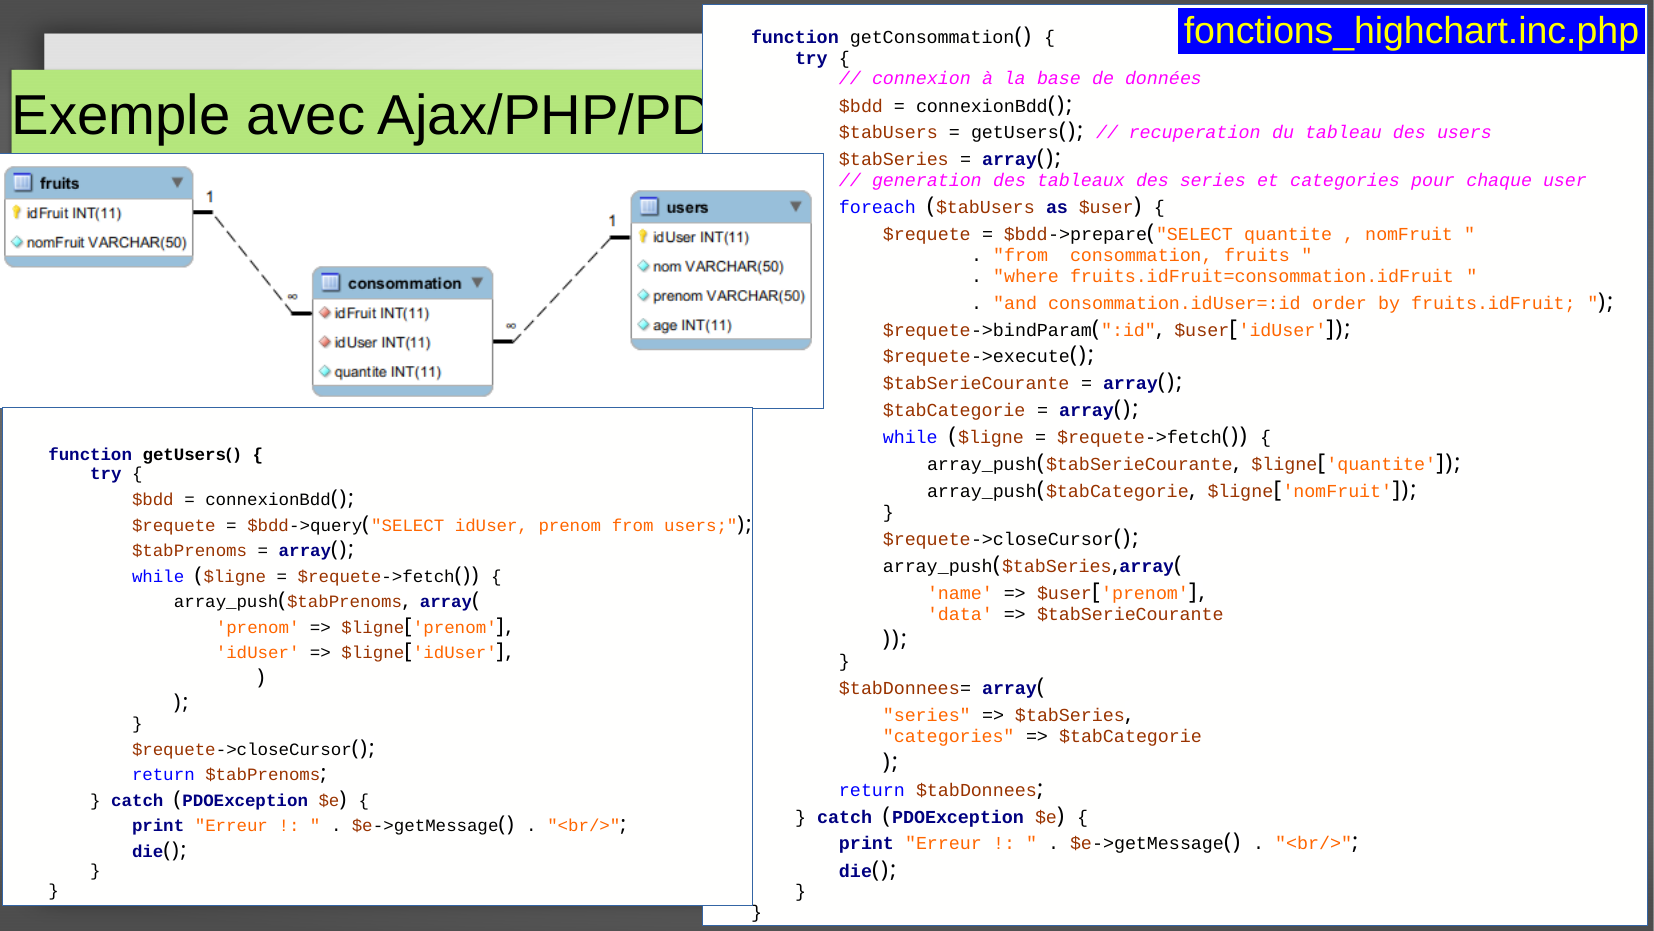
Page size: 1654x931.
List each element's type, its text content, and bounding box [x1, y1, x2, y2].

title Exemple avec Ajax/PHP/PDO [11, 70, 702, 153]
picture [0, 0, 1654, 931]
text_box fonctions_highchart.inc.php [1178, 8, 1645, 54]
chart [2, 4, 1648, 926]
